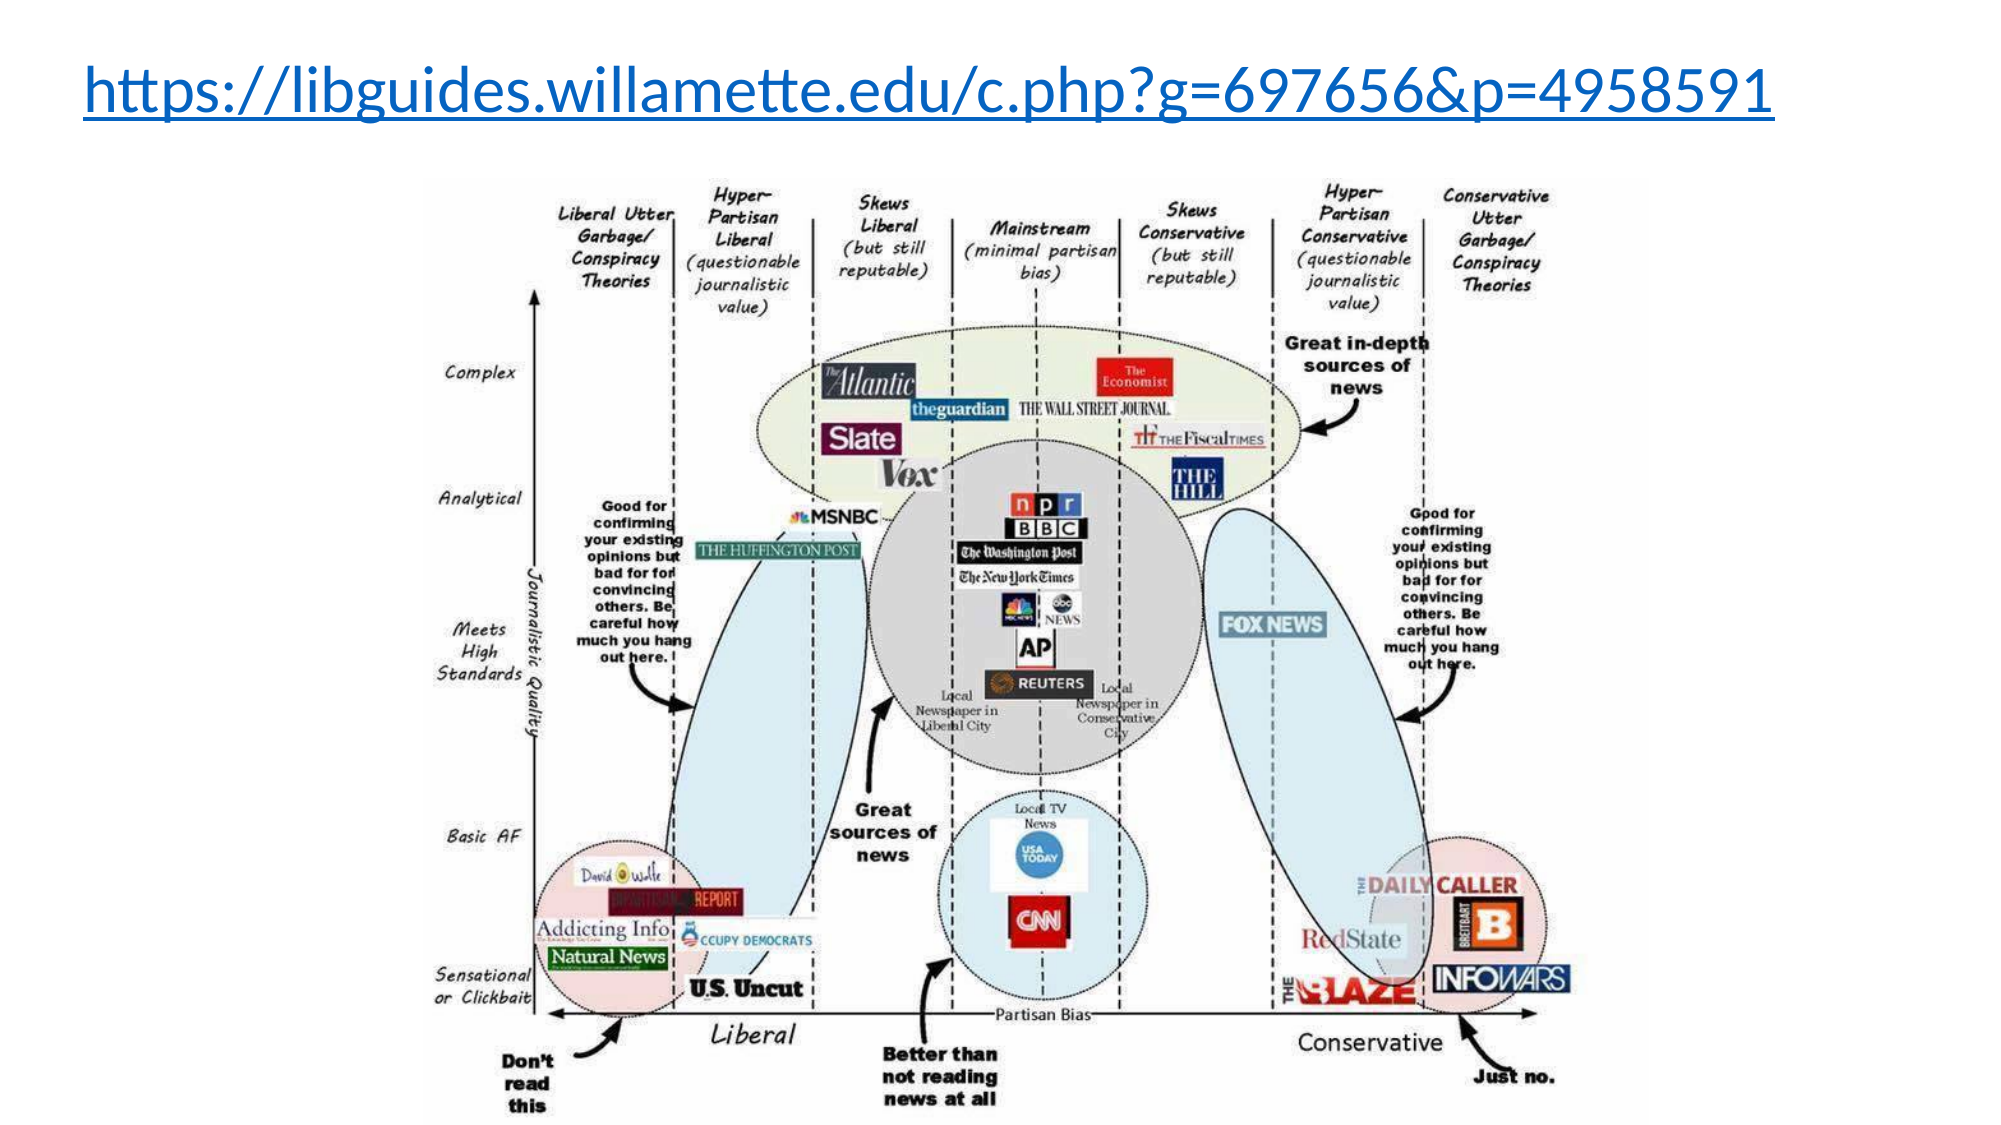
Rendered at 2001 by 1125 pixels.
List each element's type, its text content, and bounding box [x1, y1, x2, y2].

text_box https://libguides.willamette.edu/c.php?g=697656&p=4958591 [68, 38, 1960, 134]
picture [423, 178, 1649, 1125]
